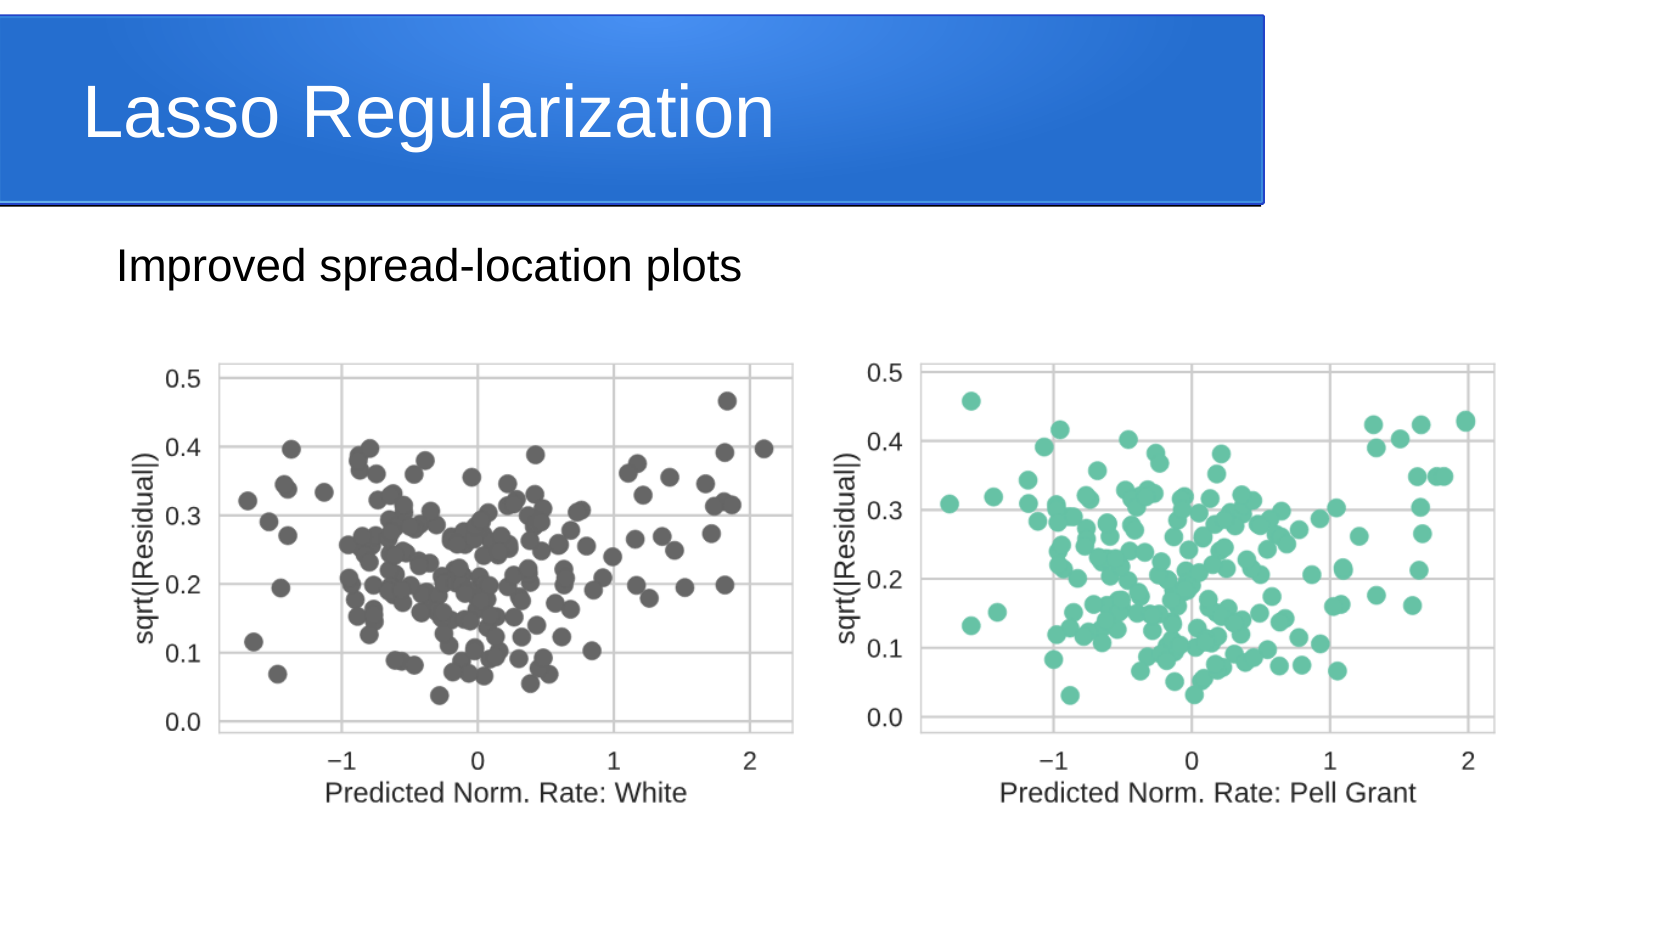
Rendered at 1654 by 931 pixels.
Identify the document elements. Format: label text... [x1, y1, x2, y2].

picture [120, 347, 1508, 811]
title Lasso Regularization [82, 35, 1235, 189]
list Improved spread-location plots [45, 240, 1486, 316]
